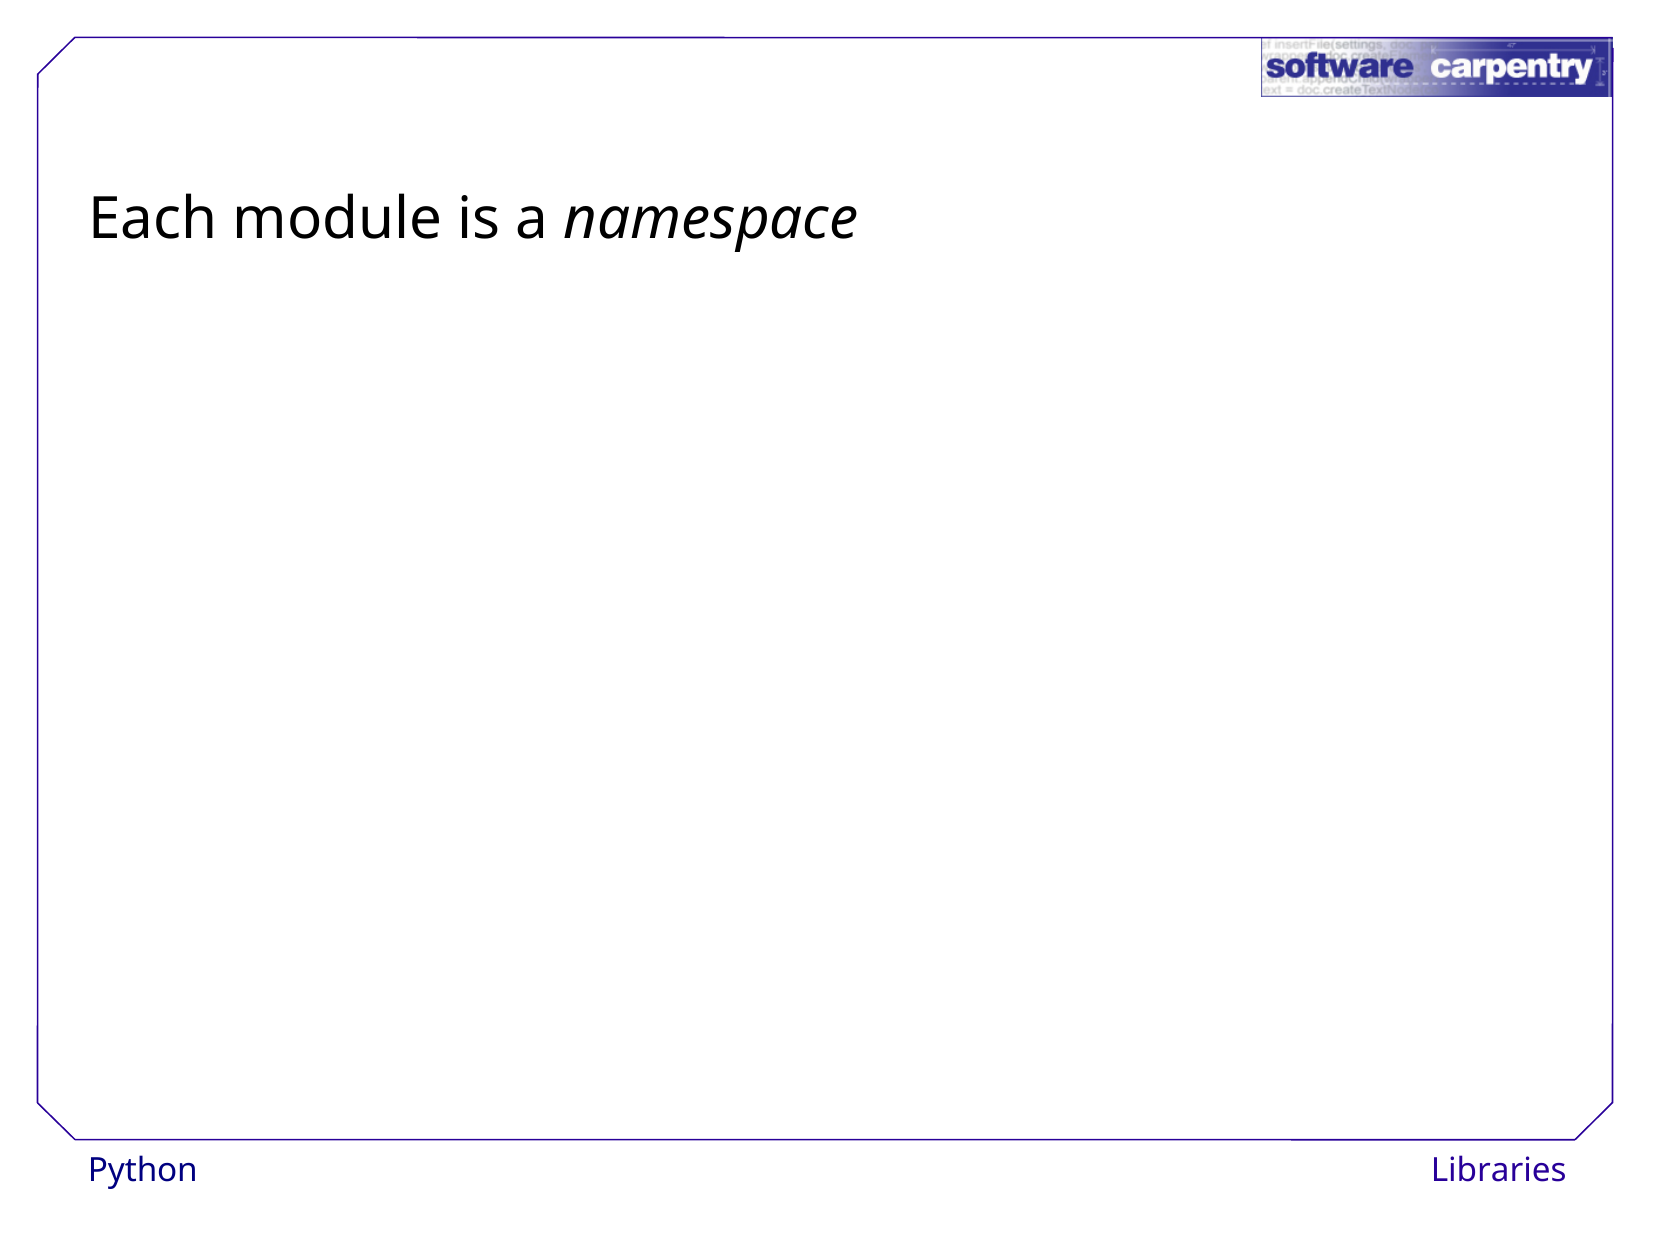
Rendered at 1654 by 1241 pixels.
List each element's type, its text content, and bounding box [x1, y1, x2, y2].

text_box Each module is a namespace [73, 138, 1024, 259]
picture [1261, 39, 1613, 97]
